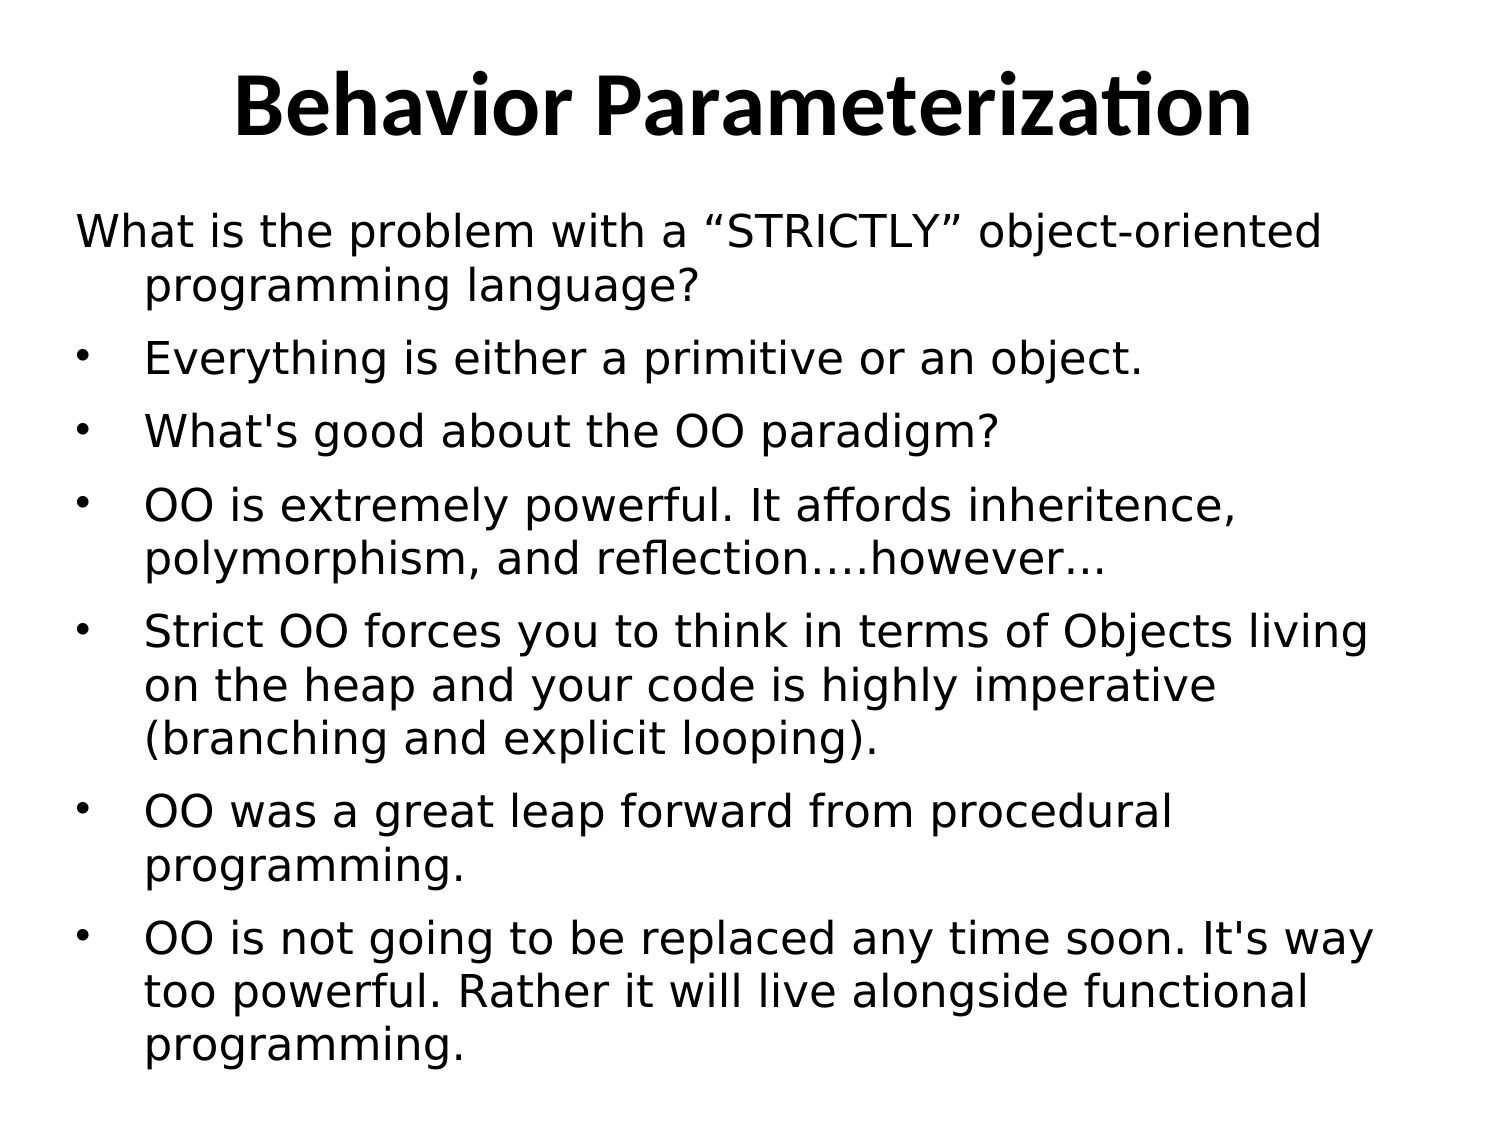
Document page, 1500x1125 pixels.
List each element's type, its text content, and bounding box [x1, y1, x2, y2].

list What is the problem with a “STRICTLY” object-oriented programming language? Everything is either a primitive or an object. What's good about the OO paradigm? OO is extremely powerful. It affords inheritence, polymorphism, and reflection….however... Strict OO forces you to think in terms of Objects living on the heap and your code is highly imperative (branching and explicit looping). OO was a great leap forward from procedural programming. OO is not going to be replaced any time soon. It's way too powerful. Rather it will live alongside functional programming. [75, 204, 1395, 1075]
title Behavior Parameterization [23, 44, 1465, 154]
